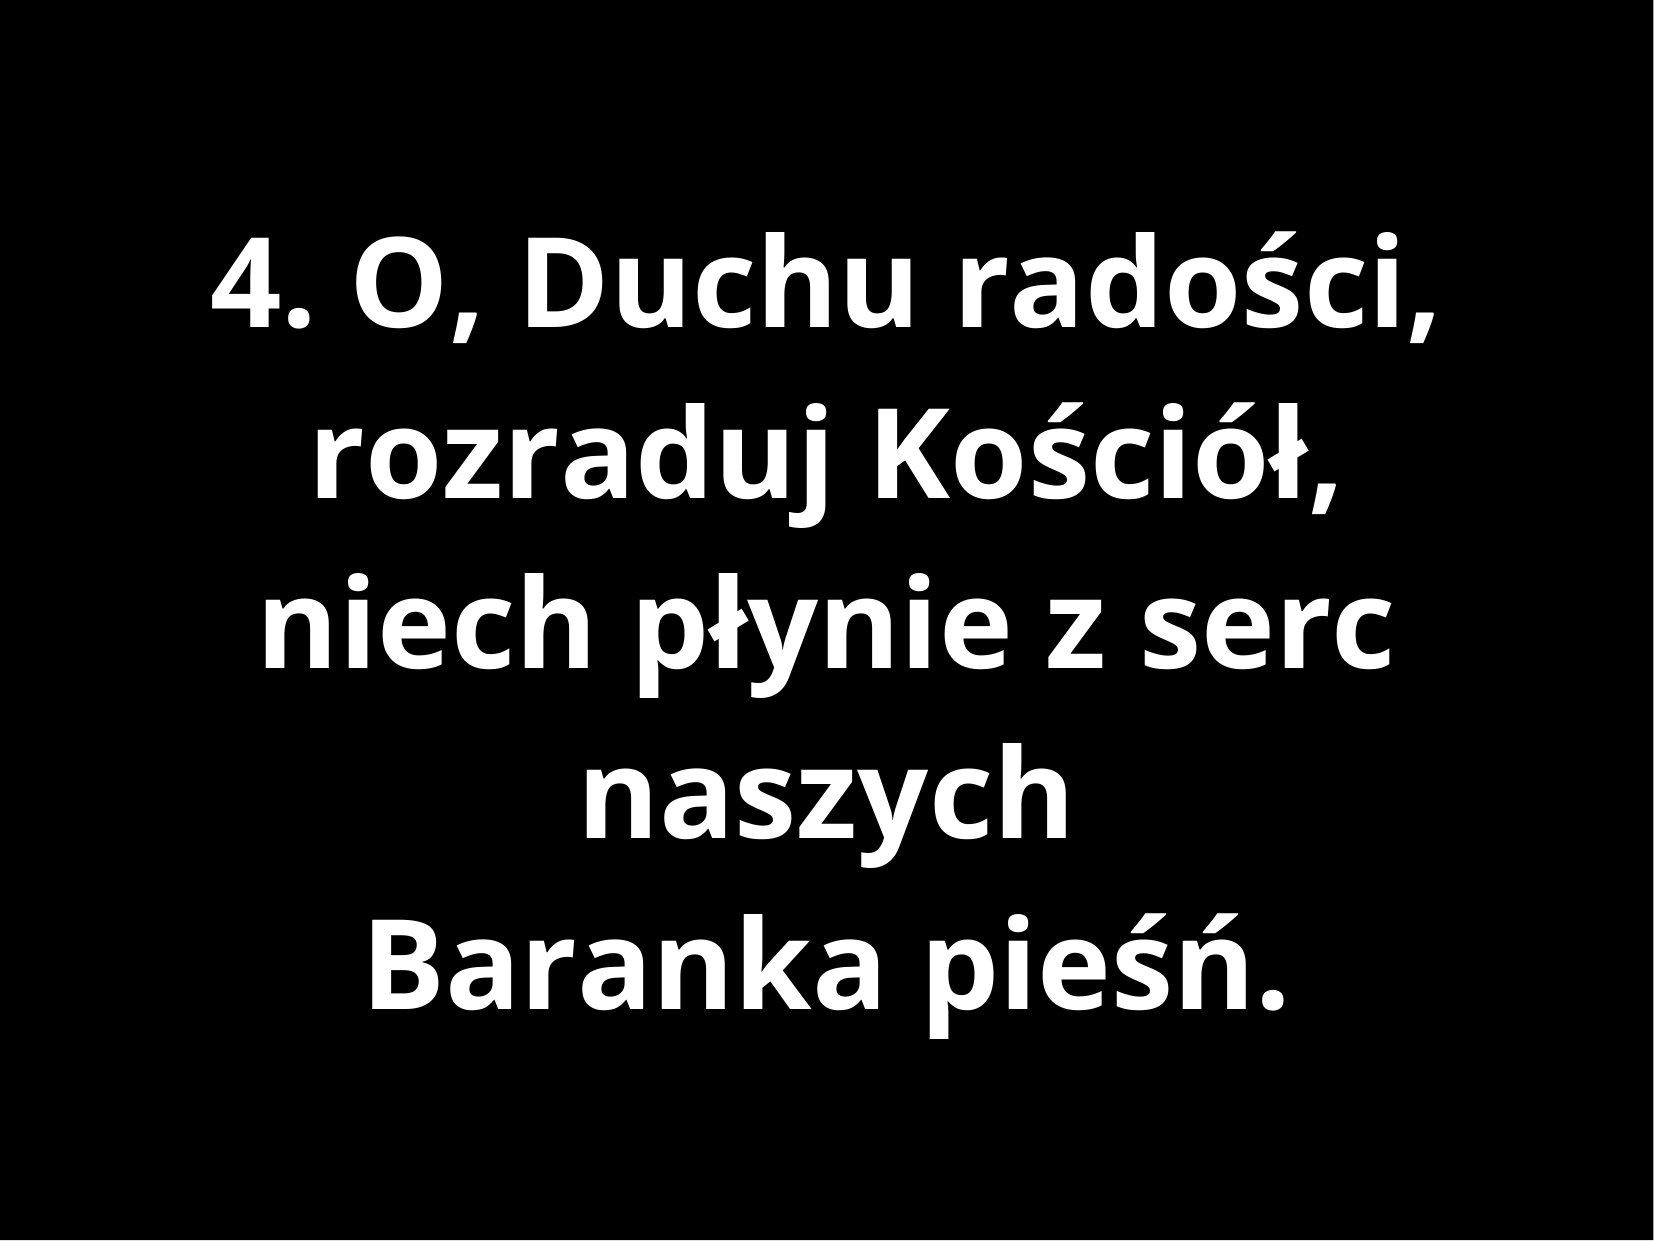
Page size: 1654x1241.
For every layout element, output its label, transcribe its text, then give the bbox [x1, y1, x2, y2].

title 4. O, Duchu radości, rozraduj Kościół, niech płynie z serc naszych Baranka pieśń. [0, 0, 1654, 1241]
